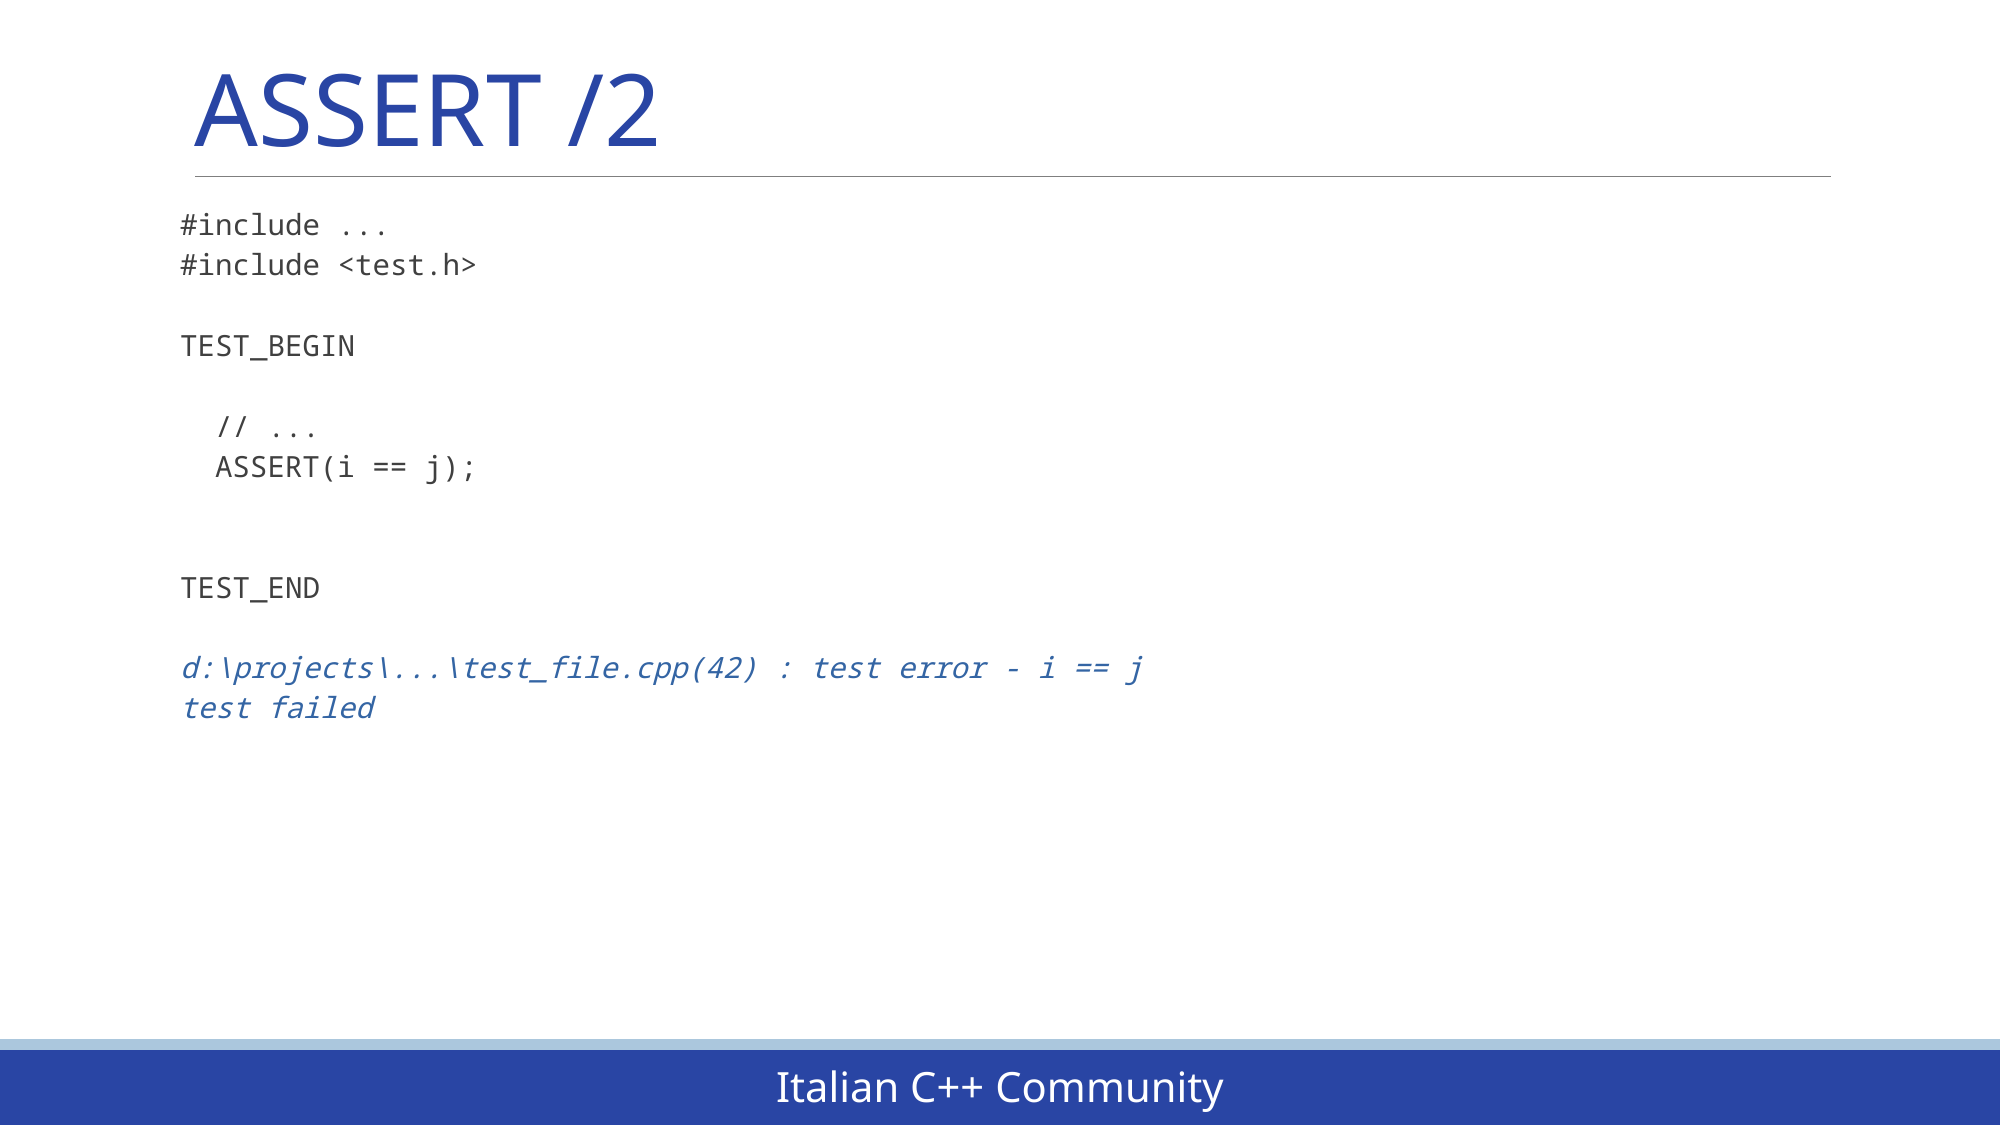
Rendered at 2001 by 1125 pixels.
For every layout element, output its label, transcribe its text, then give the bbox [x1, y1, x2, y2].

title ASSERT /2 [179, 2, 1830, 175]
list #include ... #include <test.h> TEST_BEGIN // ... ASSERT(i == j); TEST_END d:\projects\...\test_file.cpp(42) : test error - i == j test failed [179, 202, 1830, 1011]
